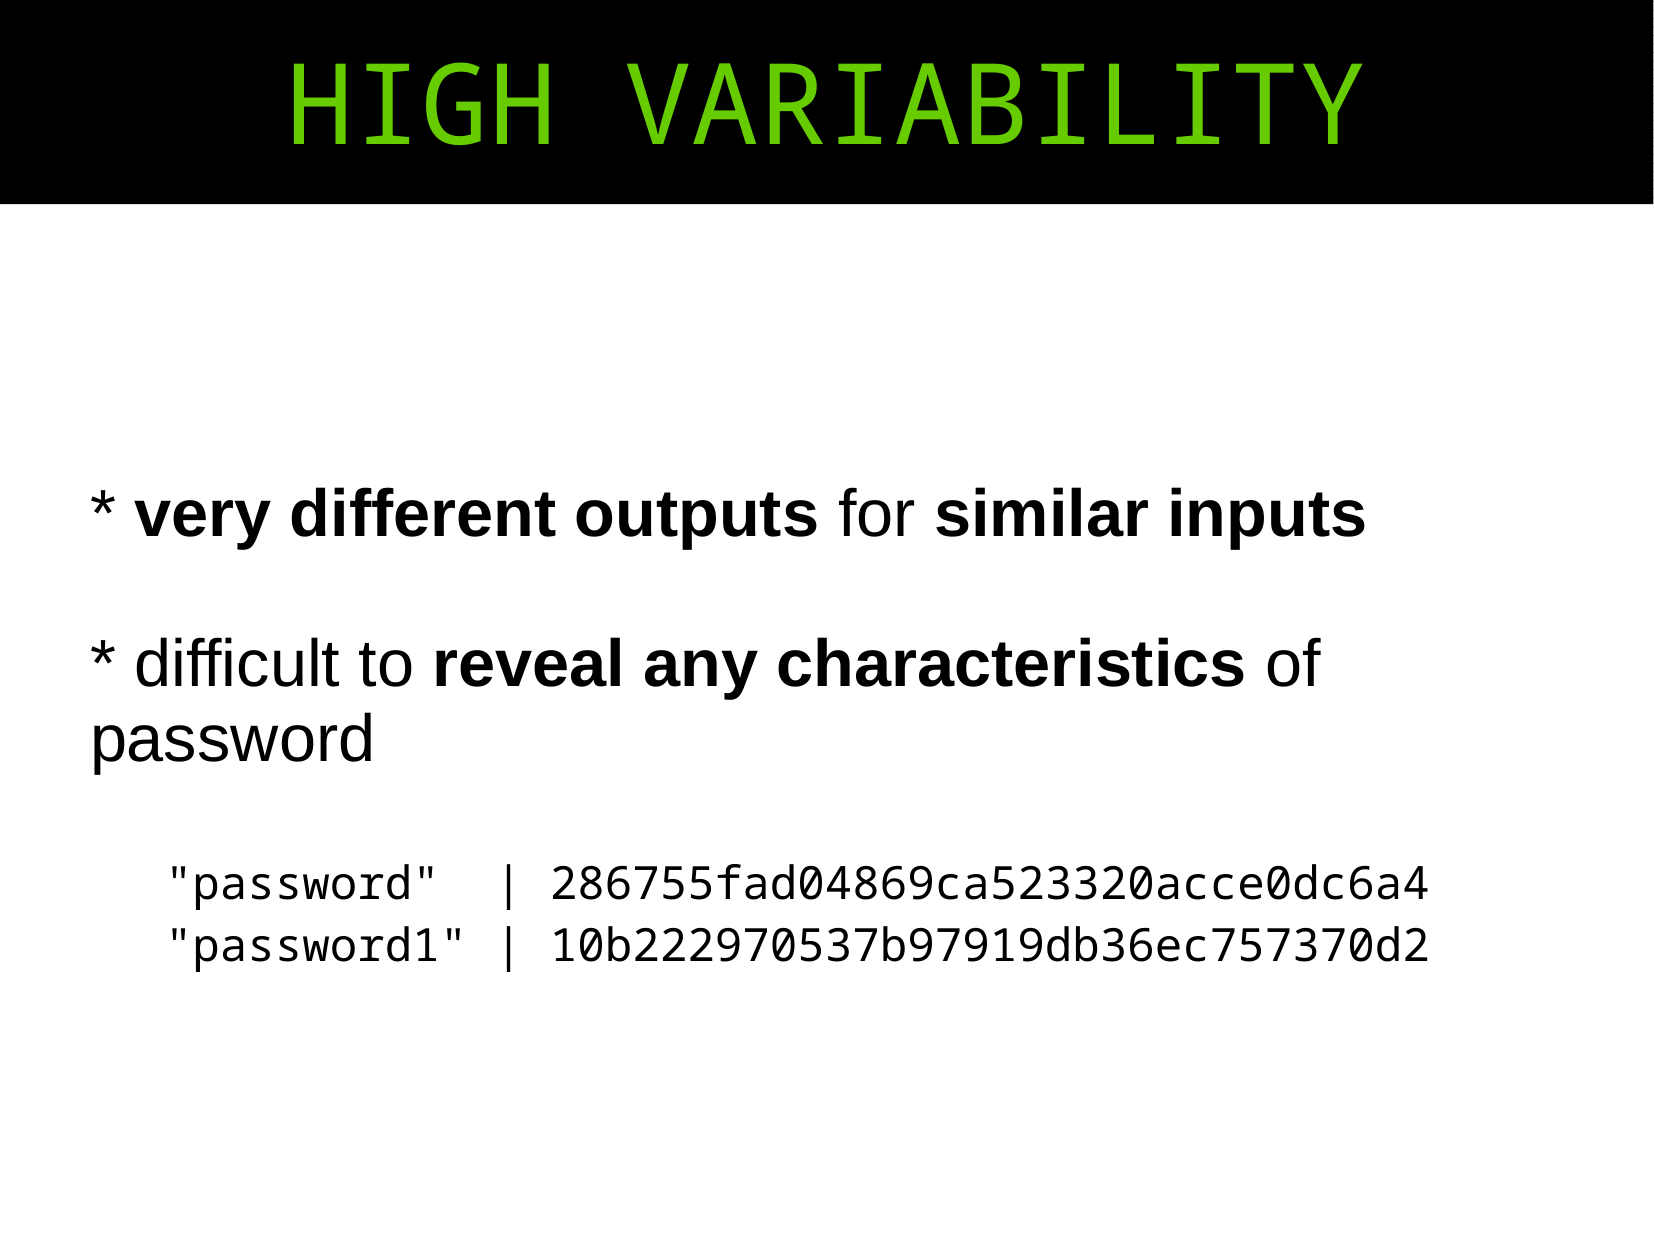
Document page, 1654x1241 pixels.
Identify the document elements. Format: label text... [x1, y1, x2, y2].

title HIGH VARIABILITY [0, 0, 1654, 205]
subtitle * very different outputs for similar inputs * difficult to reveal any characteristics of password "password" | 286755fad04869ca523320acce0dc6a4 "password1" | 10b222970537b97919db36ec757370d2 [90, 305, 1621, 1146]
